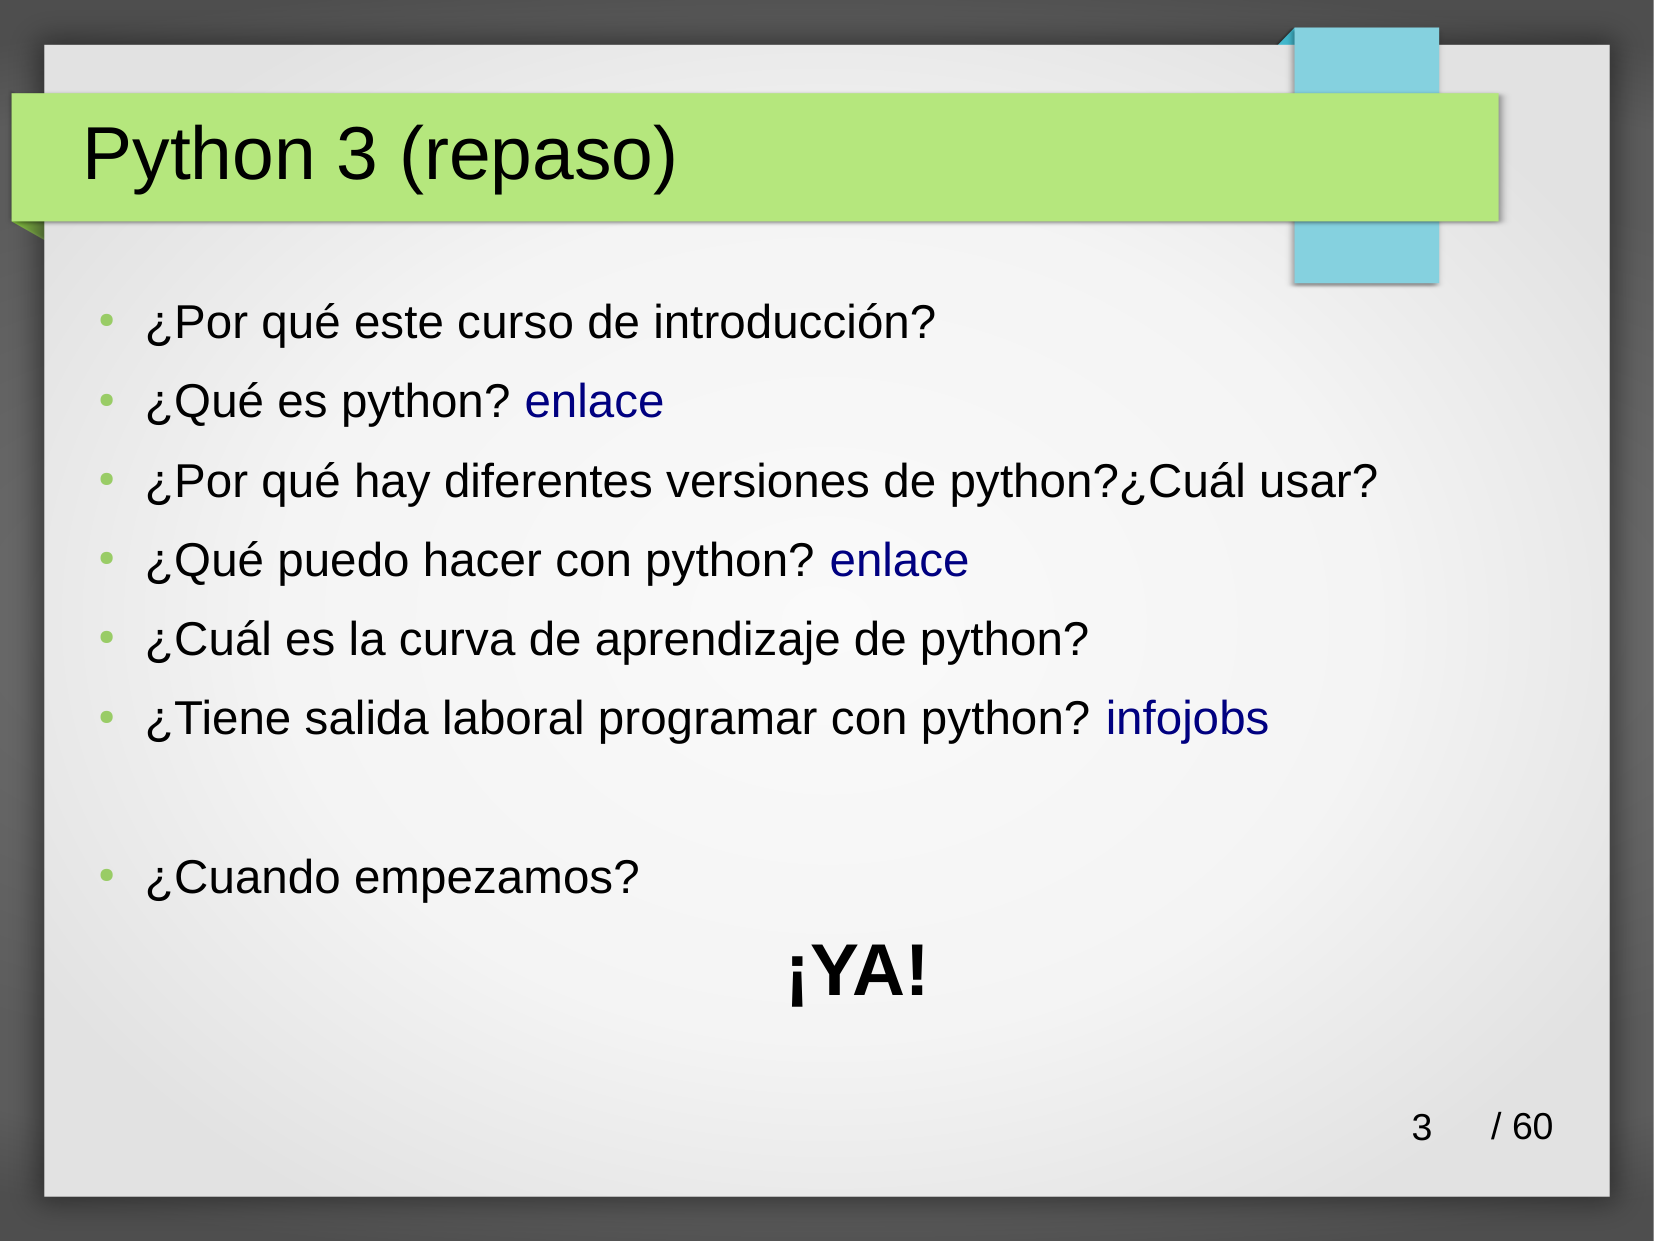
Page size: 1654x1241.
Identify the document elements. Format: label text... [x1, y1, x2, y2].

picture [0, 0, 1654, 1241]
text_box / 60 [1476, 1098, 1644, 1170]
text_box <número> [1396, 1098, 1476, 1170]
title Python 3 (repaso) [82, 94, 1264, 213]
list ¿Por qué este curso de introducción? ¿Qué es python? enlace ¿Por qué hay diferentes versiones de python?¿Cuál usar? ¿Qué puedo hacer con python? enlace ¿Cuál es la curva de aprendizaje de python? ¿Tiene salida laboral programar con python? infojobs ¿Cuando empezamos? ¡YA! [82, 295, 1571, 1015]
